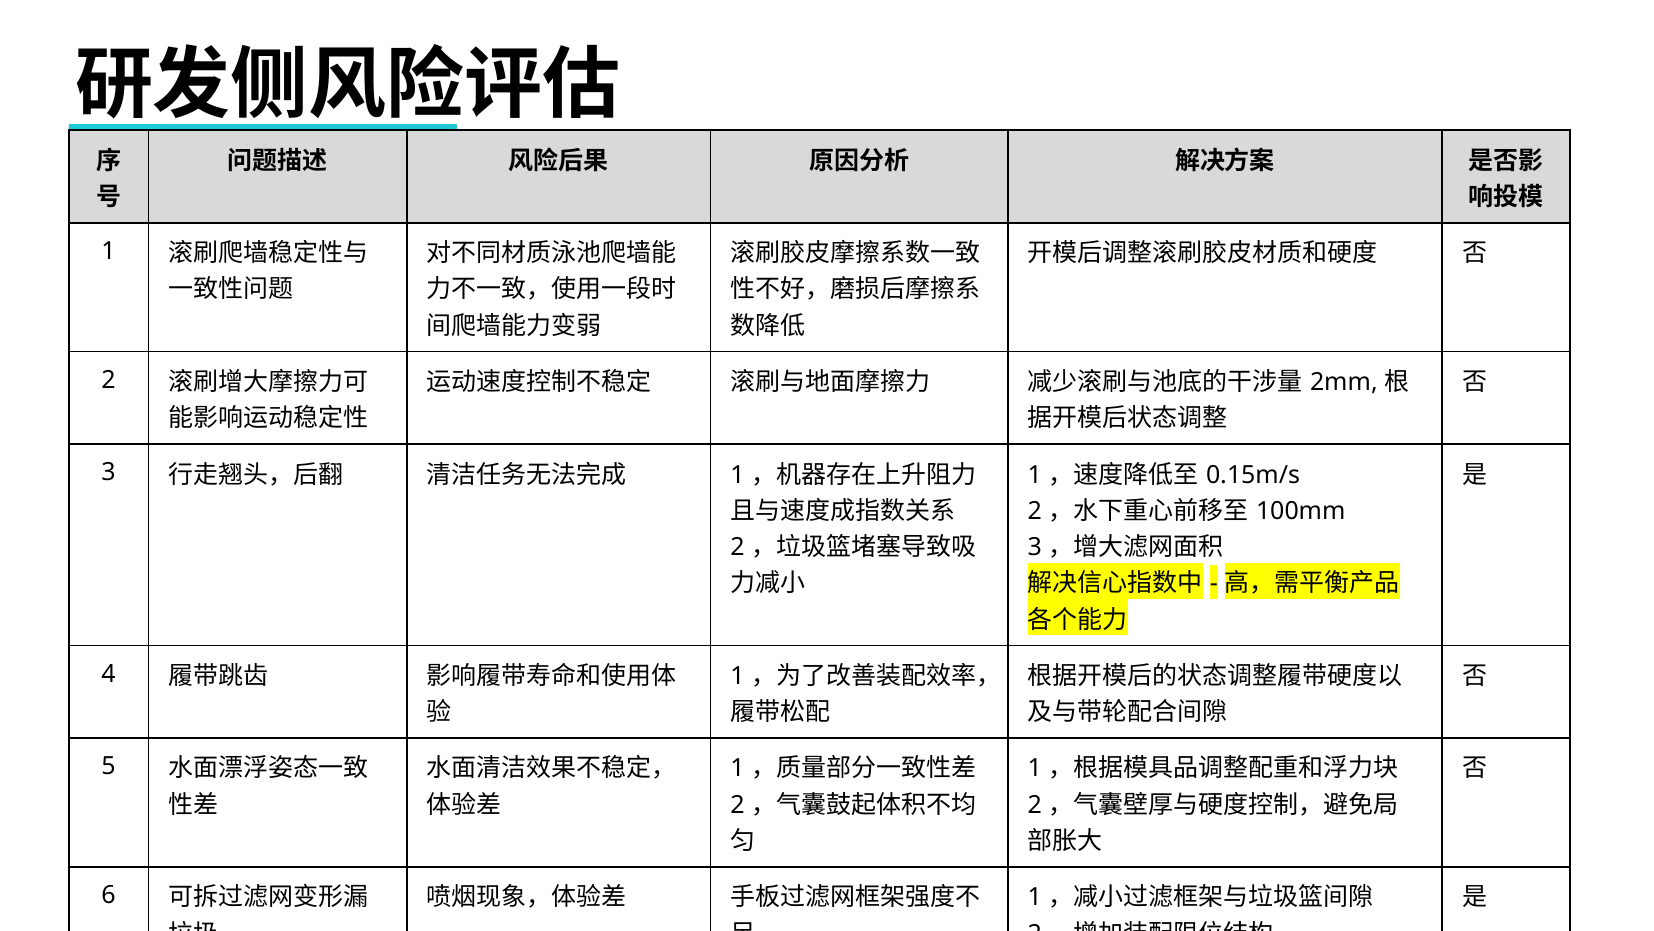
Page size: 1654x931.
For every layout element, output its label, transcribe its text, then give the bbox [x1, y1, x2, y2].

table_cell 水面清洁效果不稳定，体验差 [408, 739, 710, 866]
table_cell 运动速度控制不稳定 [408, 352, 710, 443]
table_cell 减少滚刷与池底的干涉量2mm,根据开模后状态调整 [1009, 352, 1441, 443]
table_cell 1，减小过滤框架与垃圾篮间隙 2，增加装配限位结构 3，增强过滤网框架结构强度 4，验证完成后单独投模，8/20 [1009, 868, 1441, 931]
table_cell 3 [70, 445, 148, 645]
table_cell 1，质量部分一致性差 2，气囊鼓起体积不均匀 [711, 739, 1007, 866]
table_cell 清洁任务无法完成 [408, 445, 710, 645]
table_cell 是 [1443, 868, 1569, 931]
table_cell 4 [70, 646, 148, 737]
table_cell 滚刷爬墙稳定性与一致性问题 [149, 224, 406, 351]
table_cell 1，为了改善装配效率，履带松配 [711, 646, 1007, 737]
table_cell 1，根据模具品调整配重和浮力块 2，气囊壁厚与硬度控制，避免局部胀大 [1009, 739, 1441, 866]
table_cell 否 [1443, 739, 1569, 866]
table_cell 水面漂浮姿态一致性差 [149, 739, 406, 866]
table_cell 对不同材质泳池爬墙能力不一致，使用一段时间爬墙能力变弱 [408, 224, 710, 351]
table_header 风险后果 [408, 131, 710, 222]
table_cell 6 [70, 868, 148, 931]
table_cell 是 [1443, 445, 1569, 645]
table_cell 手板过滤网框架强度不足 [711, 868, 1007, 931]
table_cell 可拆过滤网变形漏垃圾 [149, 868, 406, 931]
table_cell 行走翘头，后翻 [149, 445, 406, 645]
table_header 解决方案 [1009, 131, 1441, 222]
table_cell 滚刷胶皮摩擦系数一致性不好，磨损后摩擦系数降低 [711, 224, 1007, 351]
table_cell 根据开模后的状态调整履带硬度以及与带轮配合间隙 [1009, 646, 1441, 737]
table_header 是否影响投模 [1443, 131, 1569, 222]
text_box 研发侧风险评估 [55, 37, 646, 137]
table_cell 滚刷与地面摩擦力 [711, 352, 1007, 443]
table_cell 1，机器存在上升阻力且与速度成指数关系 2，垃圾篮堵塞导致吸力减小 [711, 445, 1007, 645]
text_box [68, 124, 457, 129]
table_cell 否 [1443, 224, 1569, 351]
table_cell 开模后调整滚刷胶皮材质和硬度 [1009, 224, 1441, 351]
table_header 问题描述 [149, 131, 406, 222]
table_cell 2 [70, 352, 148, 443]
table_cell 影响履带寿命和使用体验 [408, 646, 710, 737]
table_header 原因分析 [711, 131, 1007, 222]
table_cell 否 [1443, 646, 1569, 737]
table_cell 滚刷增大摩擦力可能影响运动稳定性 [149, 352, 406, 443]
table_header 序号 [70, 131, 148, 222]
table_cell 1 [70, 224, 148, 351]
table_cell 喷烟现象，体验差 [408, 868, 710, 931]
table_cell 否 [1443, 352, 1569, 443]
table_cell 5 [70, 739, 148, 866]
table_cell 履带跳齿 [149, 646, 406, 737]
table_cell 1，速度降低至0.15m/s 2，水下重心前移至100mm 3，增大滤网面积 解决信心指数中-高，需平衡产品各个能力 [1009, 445, 1441, 645]
